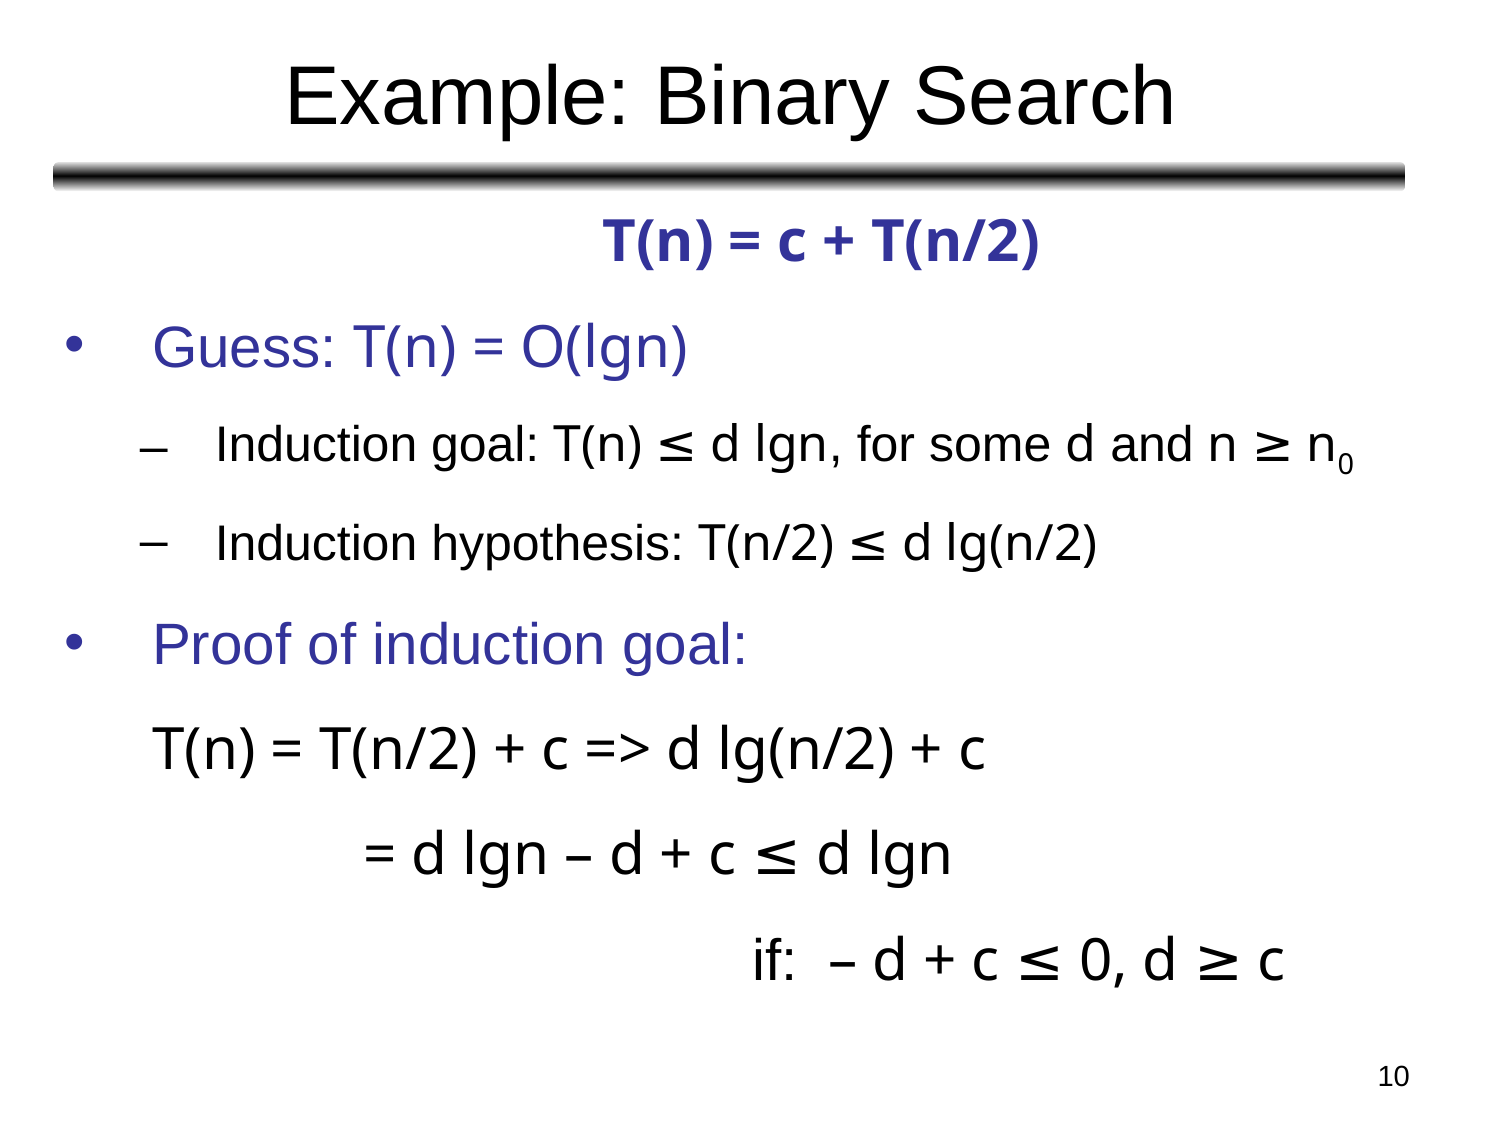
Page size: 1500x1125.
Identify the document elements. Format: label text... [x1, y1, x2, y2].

title Example: Binary Search [55, 16, 1406, 166]
list T(n) = c + T(n/2) Guess: T(n) = O(lgn) Induction goal: T(n) ≤ d lgn, for some d and n ≥ n0 Induction hypothesis: T(n/2) ≤ d lg(n/2) Proof of induction goal: T(n) = T(n/2) + c => d lg(n/2) + c = d lgn – d + c ≤ d lgn if: – d + c ≤ 0, d ≥ c [50, 174, 1463, 1125]
